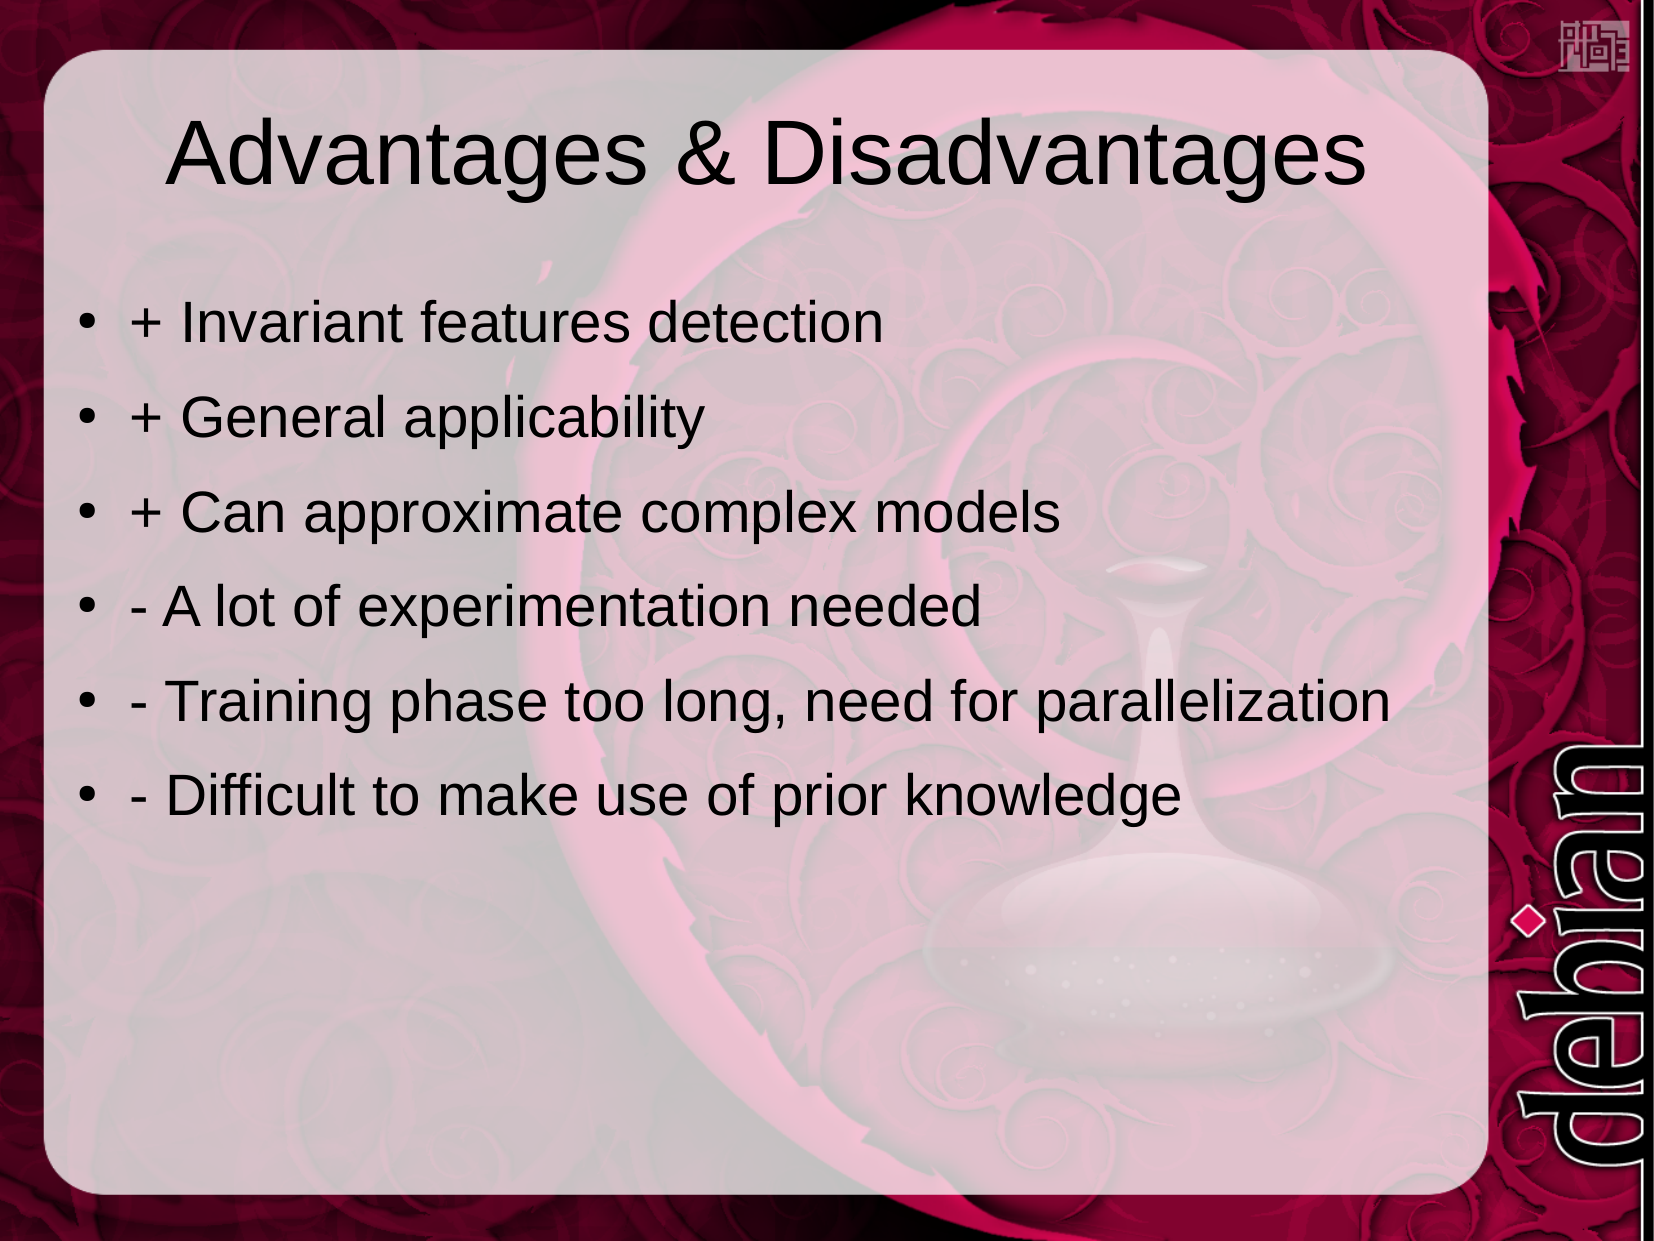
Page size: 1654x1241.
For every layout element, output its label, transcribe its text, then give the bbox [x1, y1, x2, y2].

list + Invariant features detection + General applicability + Can approximate complex models - A lot of experimentation needed - Training phase too long, need for parallelization - Difficult to make use of prior knowledge [59, 290, 1477, 1109]
picture [0, 0, 1654, 1241]
title Advantages & Disadvantages [59, 49, 1477, 257]
